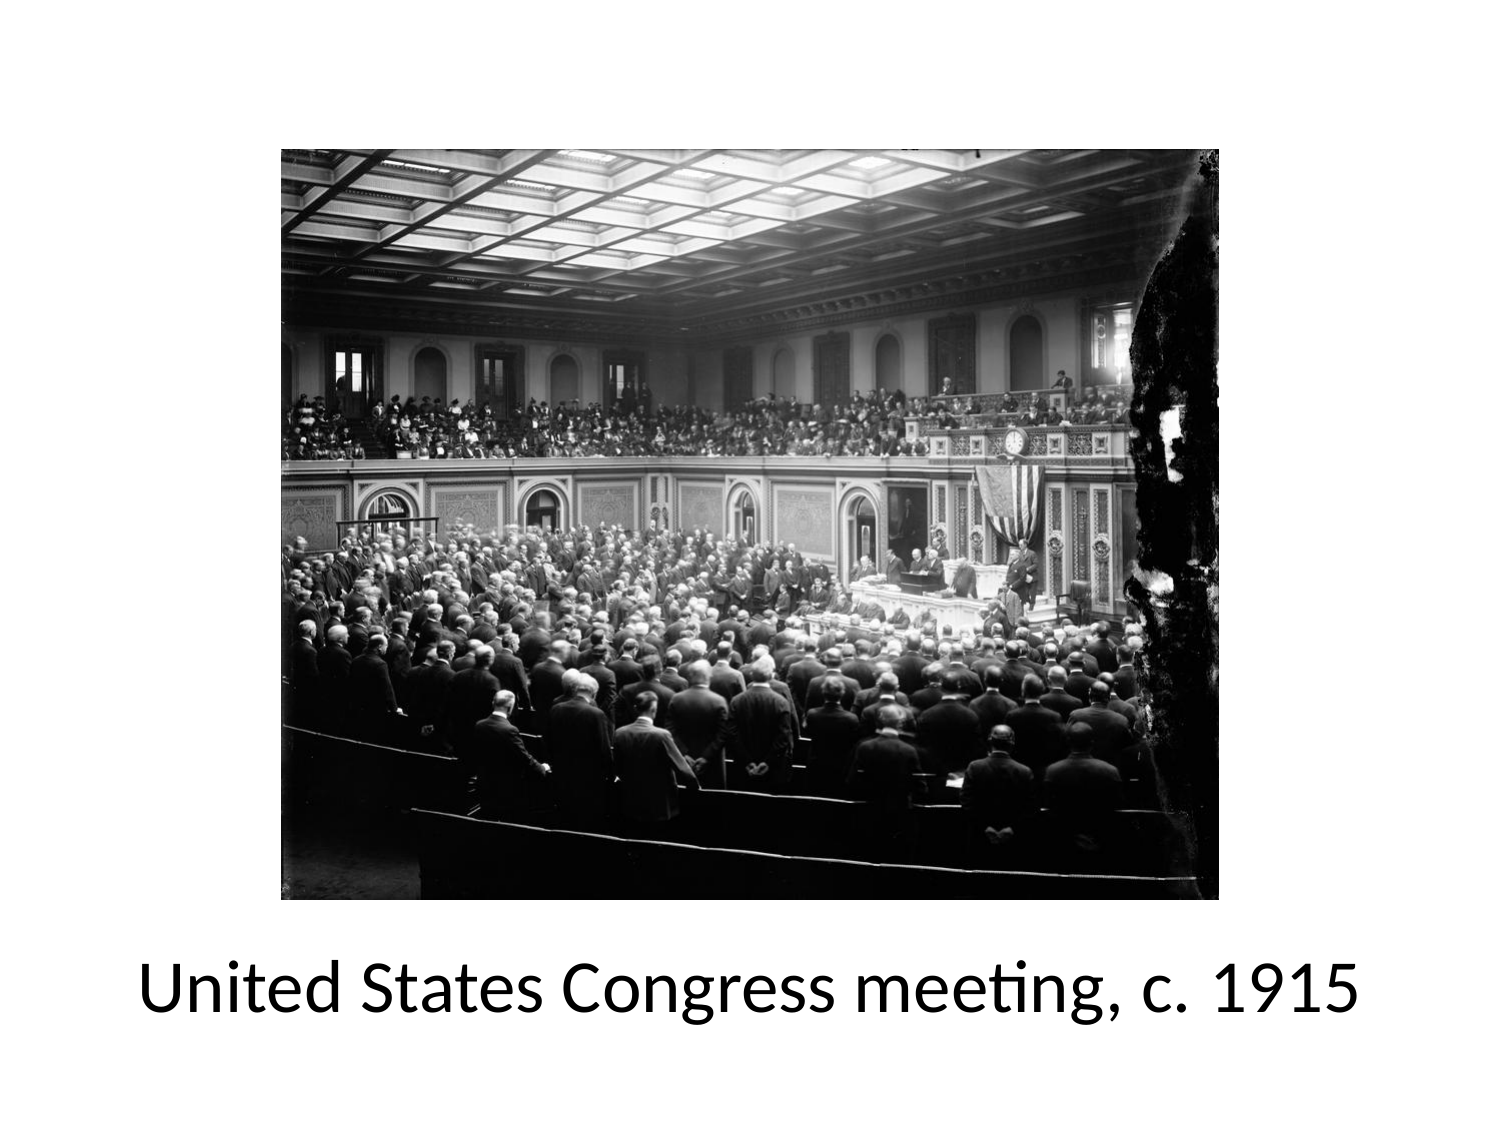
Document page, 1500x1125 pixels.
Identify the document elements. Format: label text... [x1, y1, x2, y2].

picture [281, 149, 1219, 900]
text_box United States Congress meeting, c. 1915 [123, 929, 1377, 1035]
